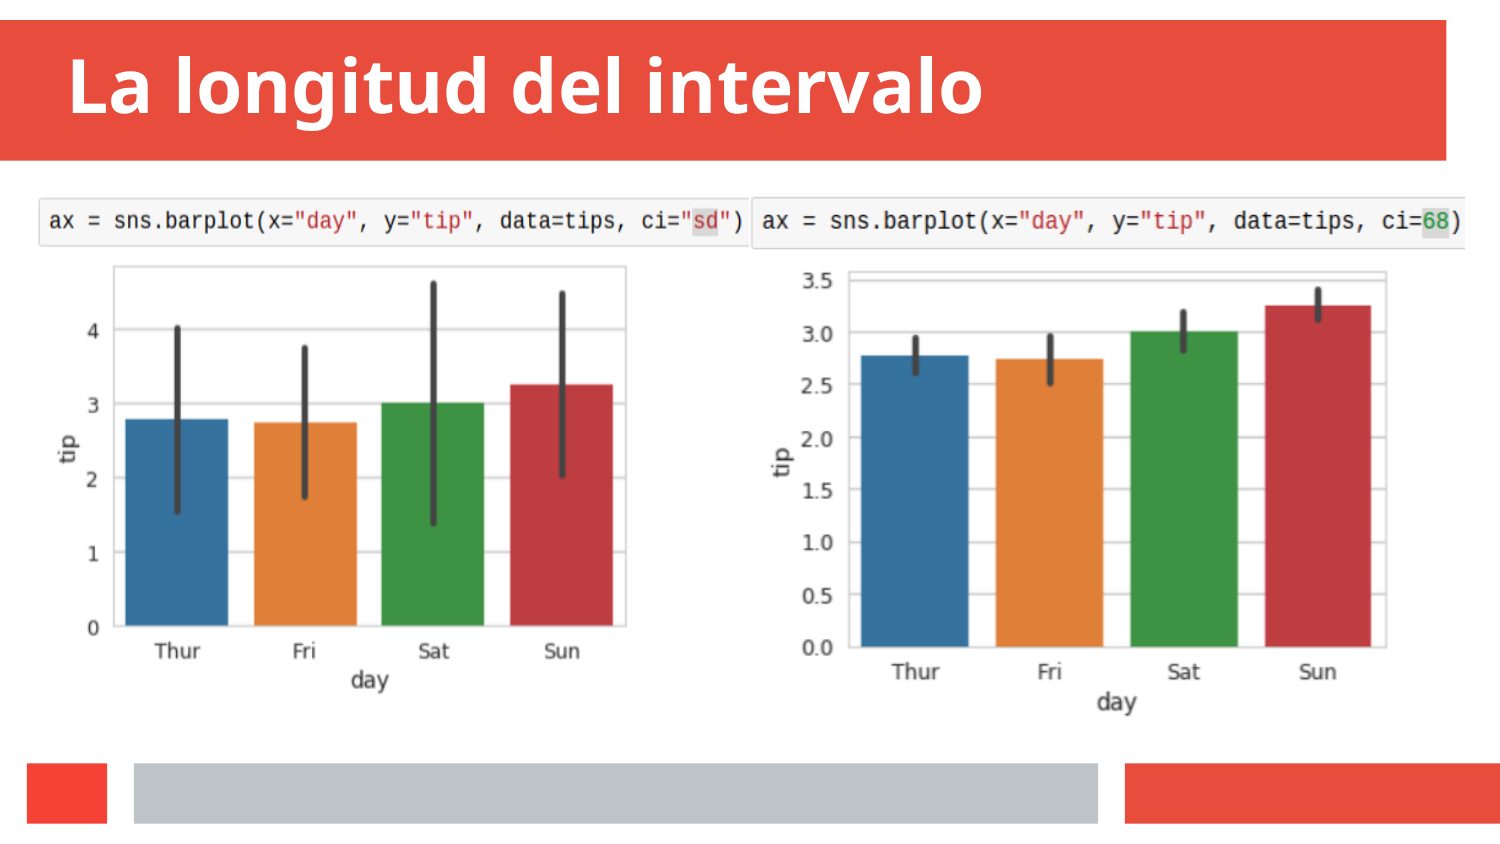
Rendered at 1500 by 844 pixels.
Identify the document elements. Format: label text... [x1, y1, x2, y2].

title La longitud del intervalo [53, 40, 1447, 141]
picture [35, 193, 1465, 725]
